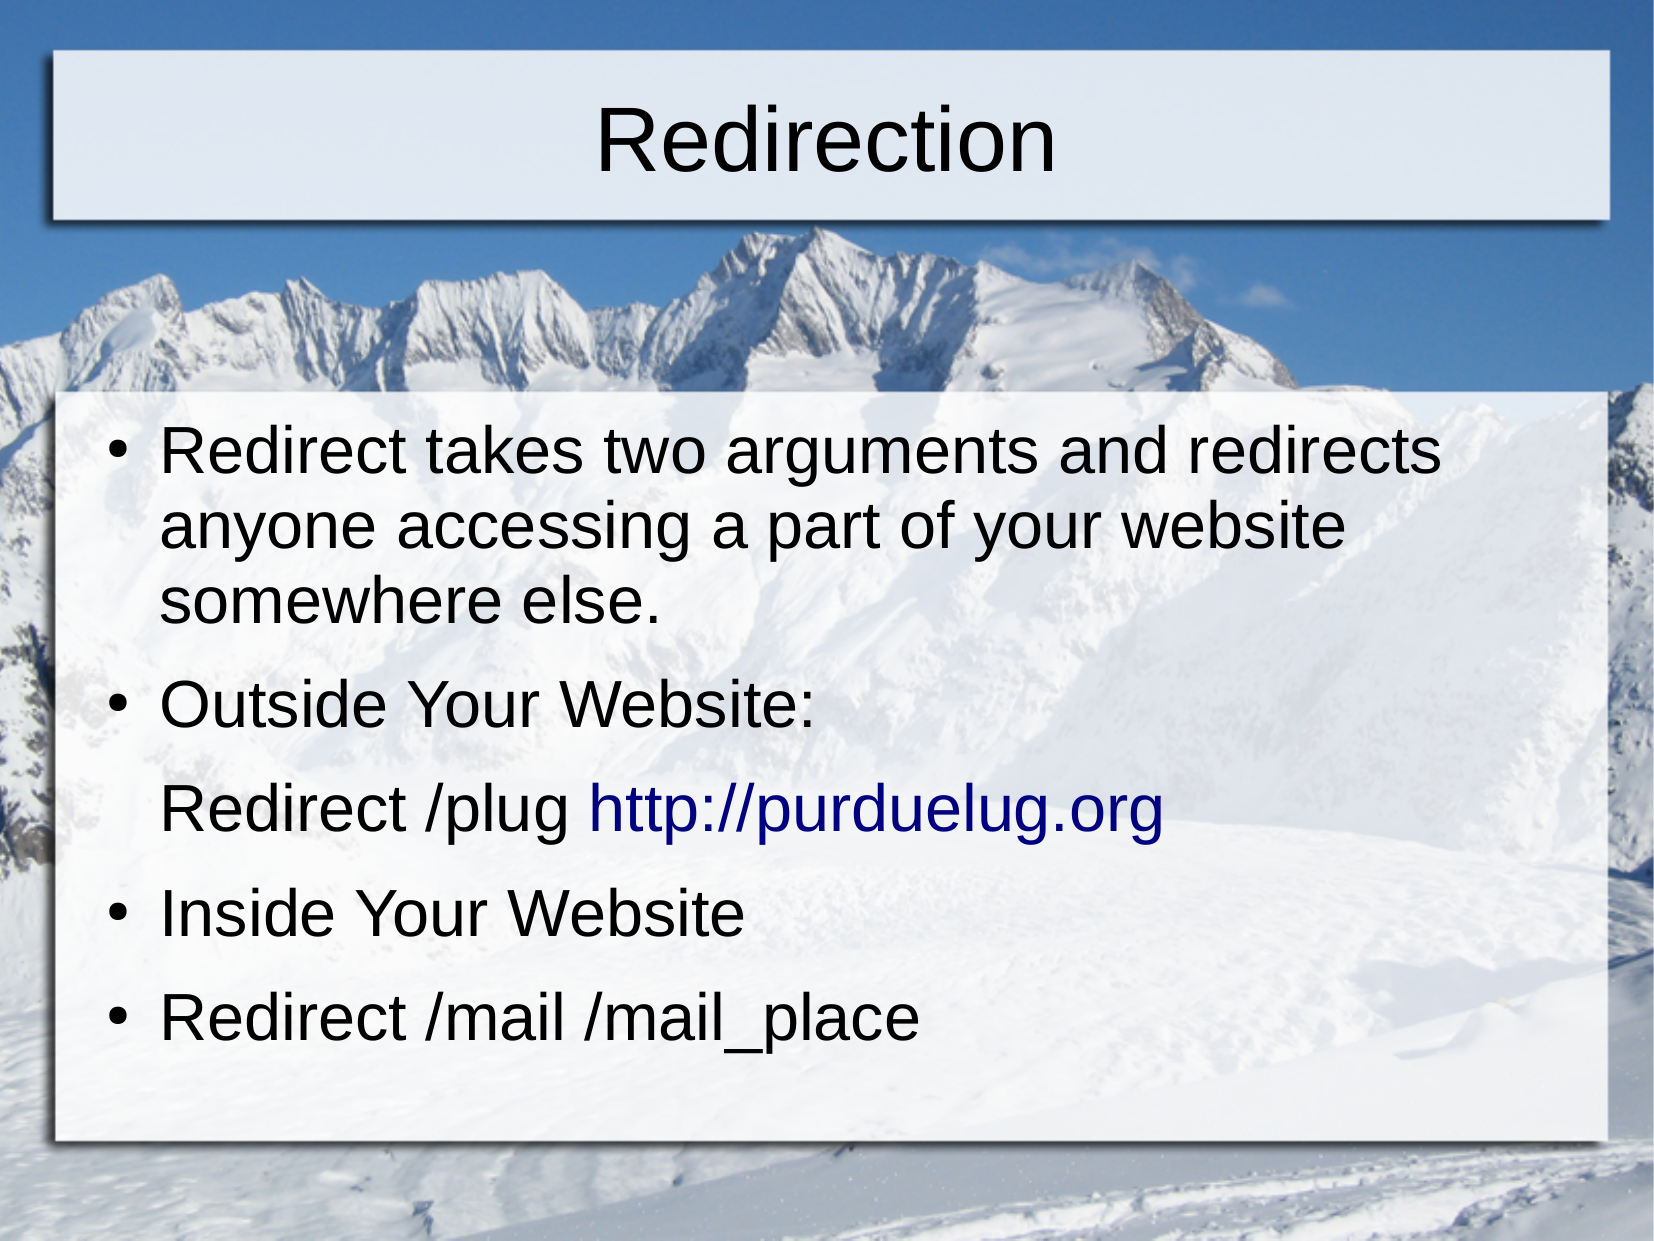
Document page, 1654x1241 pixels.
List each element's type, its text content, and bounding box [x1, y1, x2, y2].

title Redirection [59, 61, 1595, 219]
picture [0, 0, 1654, 1241]
list Redirect takes two arguments and redirects anyone accessing a part of your website somewhere else. Outside Your Website: Redirect /plug http://purduelug.org Inside Your Website Redirect /mail /mail_place [88, 413, 1571, 1232]
